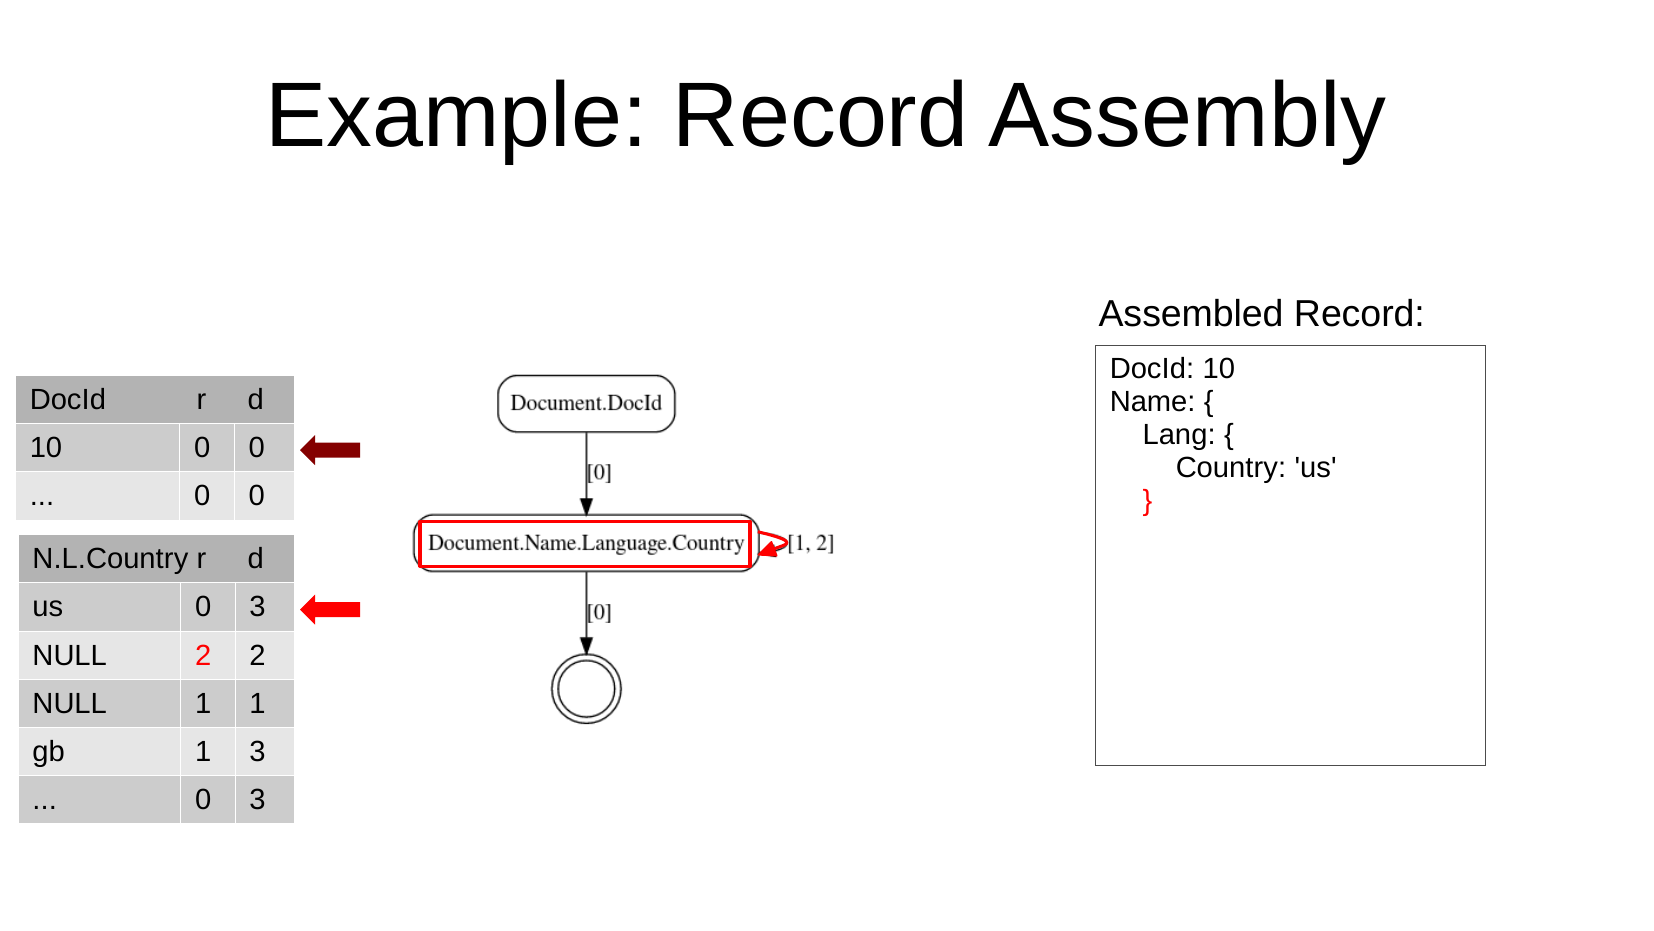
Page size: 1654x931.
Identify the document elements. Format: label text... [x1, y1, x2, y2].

table_cell 3 [236, 728, 294, 775]
table_cell 0 [180, 472, 234, 520]
table_cell 2 [236, 632, 294, 679]
table_header DocId r d [16, 376, 294, 423]
title Example: Record Assembly [82, 37, 1571, 193]
table_cell 0 [235, 472, 294, 520]
table_cell 3 [236, 776, 294, 823]
table_cell 0 [180, 424, 234, 471]
text_box Assembled Record: [1083, 285, 1441, 342]
table_header N.L.Country r d [19, 535, 294, 582]
text_box [300, 594, 361, 625]
table_cell 0 [181, 583, 235, 631]
table_cell 3 [236, 583, 294, 631]
table_cell NULL [19, 680, 180, 727]
table_cell us [19, 583, 180, 631]
table_cell NULL [19, 632, 180, 679]
text_box DocId: 10 Name: { Lang: { Country: 'us' } [1095, 345, 1486, 766]
table_cell 10 [16, 424, 179, 471]
text_box [300, 435, 361, 466]
table_cell 0 [181, 776, 235, 823]
table_cell gb [19, 728, 180, 775]
table_cell 1 [181, 728, 235, 775]
table_cell 1 [181, 680, 235, 727]
picture [408, 369, 841, 730]
table_cell ... [16, 472, 179, 520]
table_cell 1 [236, 680, 294, 727]
table_cell 0 [235, 424, 294, 471]
table_cell ... [19, 776, 180, 823]
table_cell 2 [181, 632, 235, 679]
